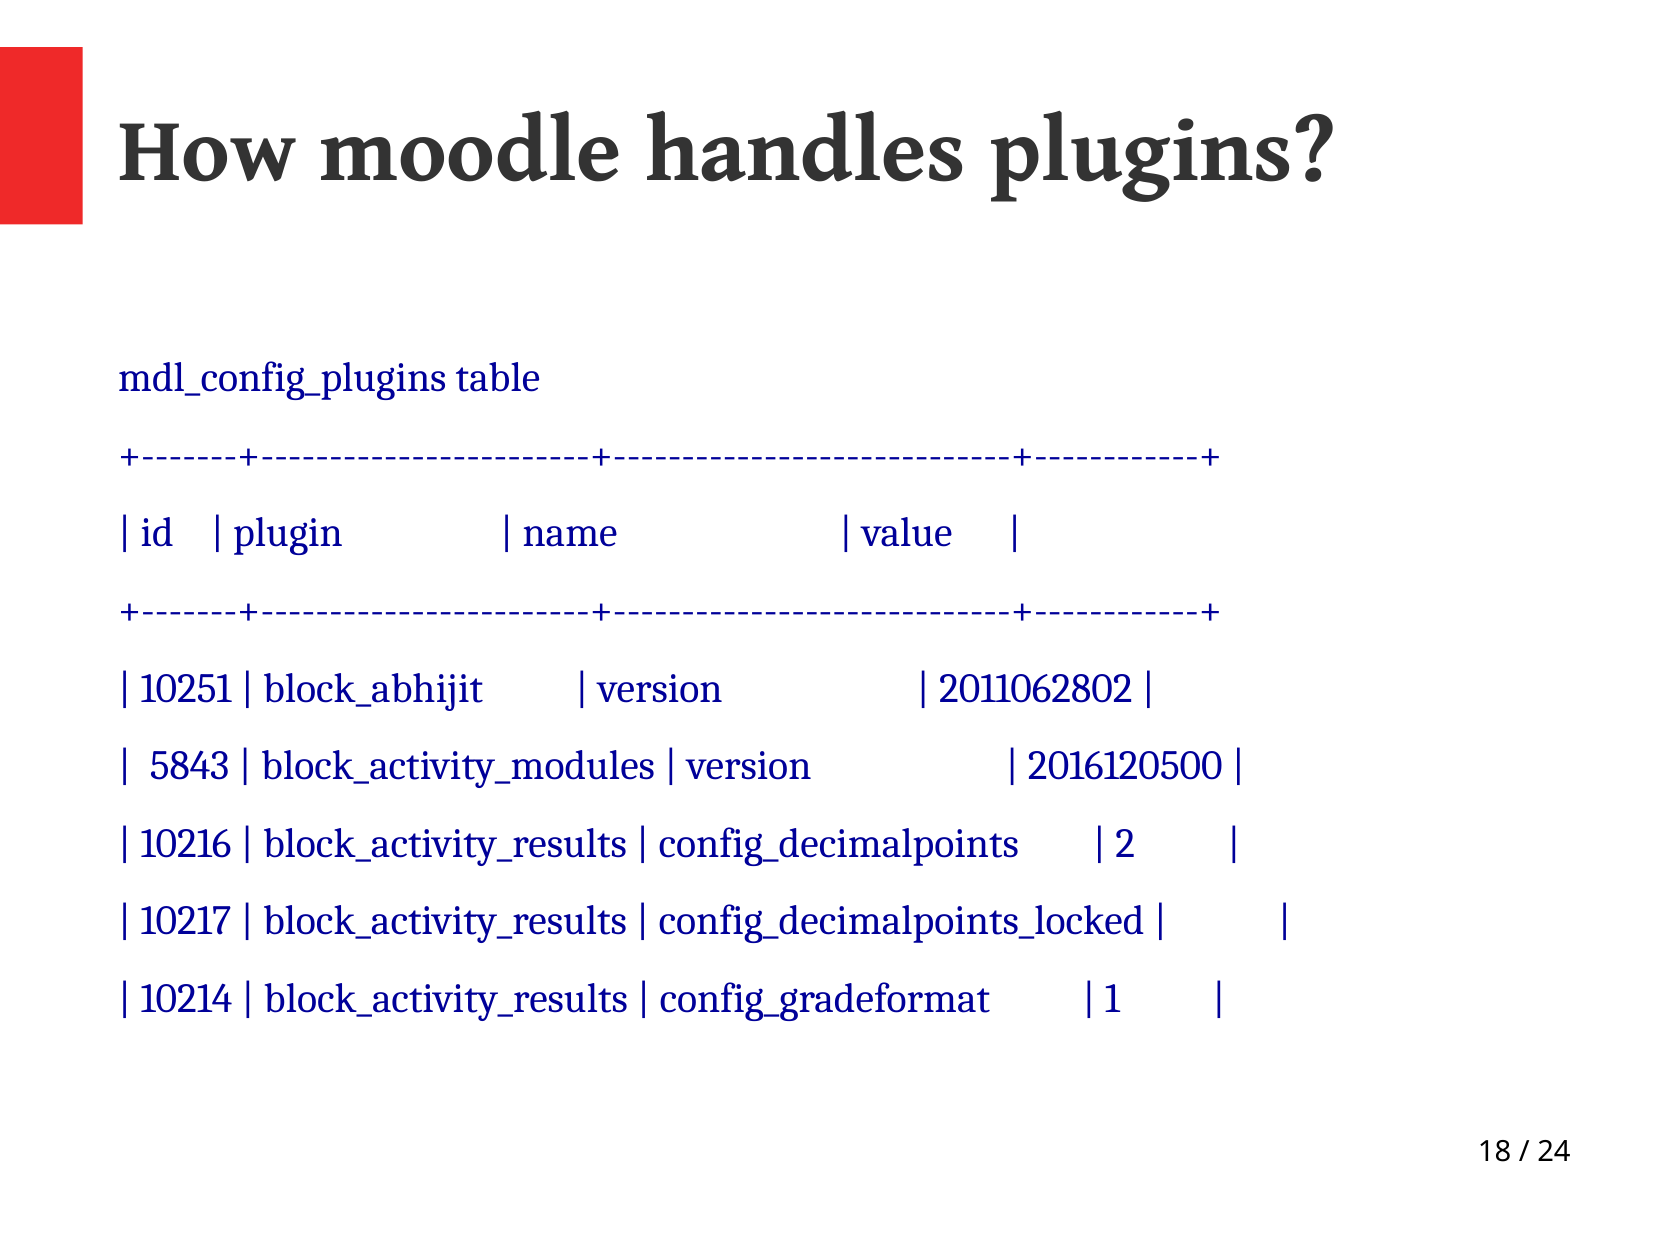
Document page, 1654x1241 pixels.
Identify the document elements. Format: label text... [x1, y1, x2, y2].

title How moodle handles plugins? [118, 49, 1571, 257]
list mdl_config_plugins table +-------+------------------------+-----------------------------+------------+ | id | plugin | name | value | +-------+------------------------+-----------------------------+------------+ | 10251 | block_abhijit | version | 2011062802 | | 5843 | block_activity_modules | version | 2016120500 | | 10216 | block_activity_results | config_decimalpoints | 2 | | 10217 | block_activity_results | config_decimalpoints_locked | | | 10214 | block_activity_results | config_gradeformat | 1 | [118, 354, 1536, 1074]
